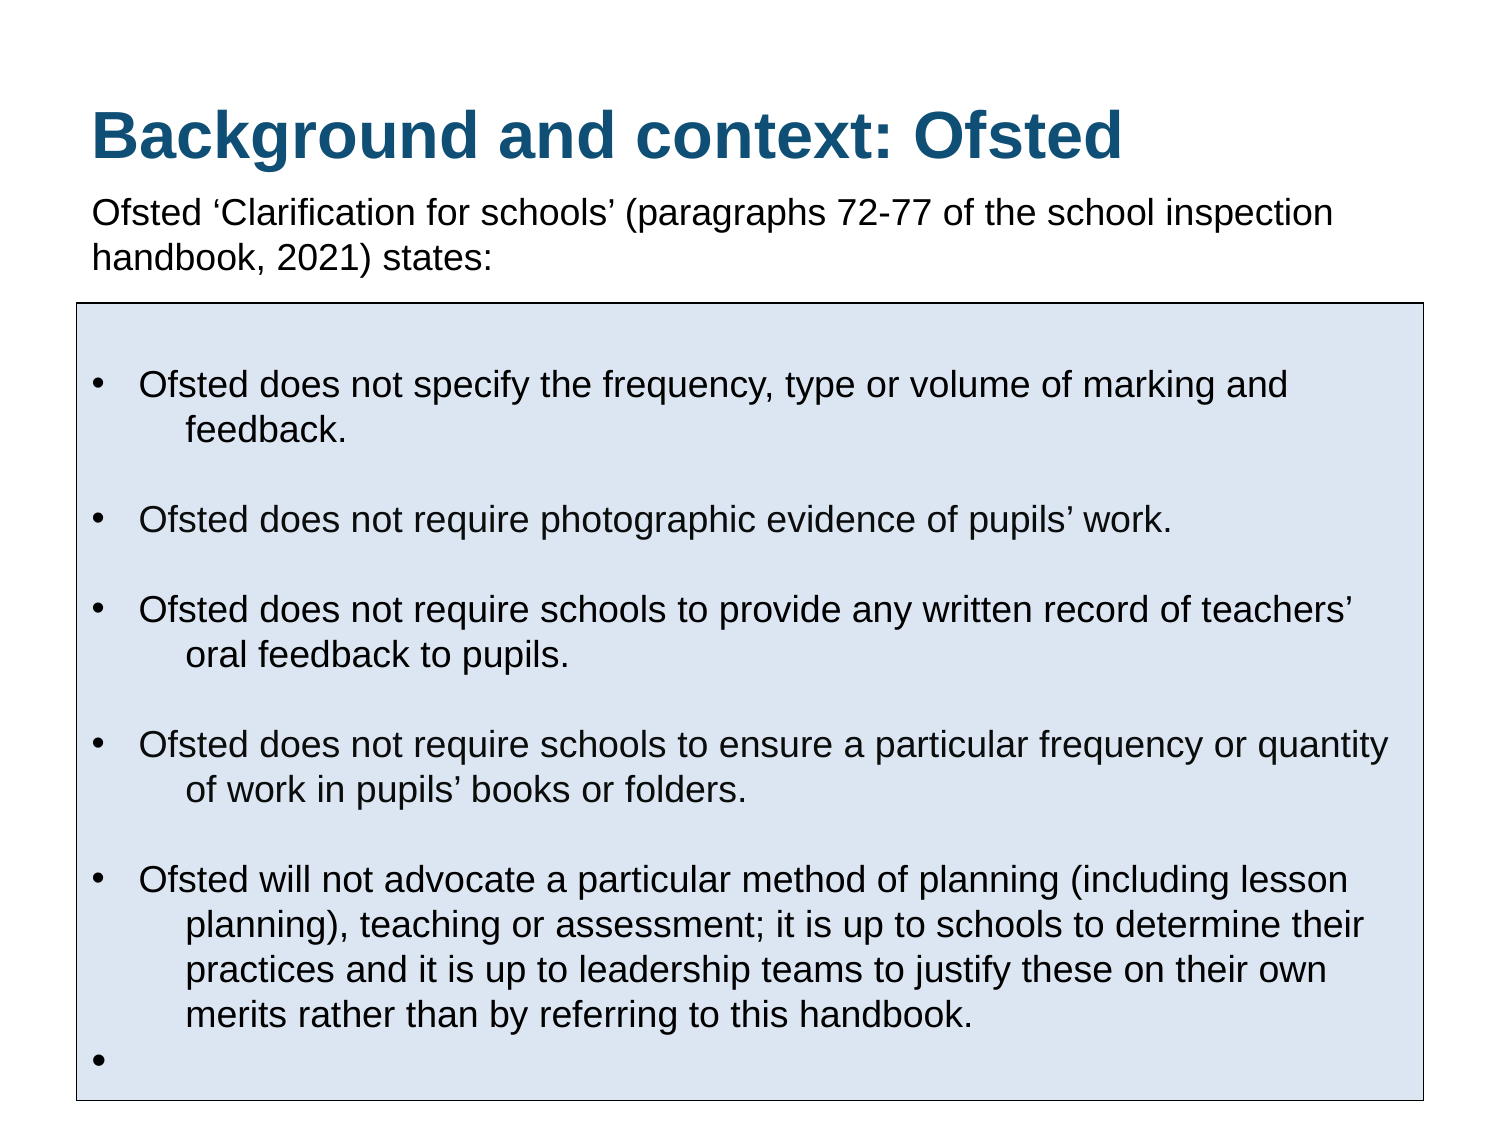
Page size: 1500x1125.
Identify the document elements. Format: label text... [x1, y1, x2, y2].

text_box Ofsted does not specify the frequency, type or volume of marking and feedback. Ofsted does not require photographic evidence of pupils’ work. Ofsted does not require schools to provide any written record of teachers’ oral feedback to pupils. Ofsted does not require schools to ensure a particular frequency or quantity of work in pupils’ books or folders. Ofsted will not advocate a particular method of planning (including lesson planning), teaching or assessment; it is up to schools to determine their practices and it is up to leadership teams to justify these on their own merits rather than by referring to this handbook. [76, 302, 1424, 1101]
title Background and context: Ofsted [76, 54, 1400, 180]
text_box Ofsted ‘Clarification for schools’ (paragraphs 72-77 of the school inspection handbook, 2021) states: [76, 180, 1424, 287]
